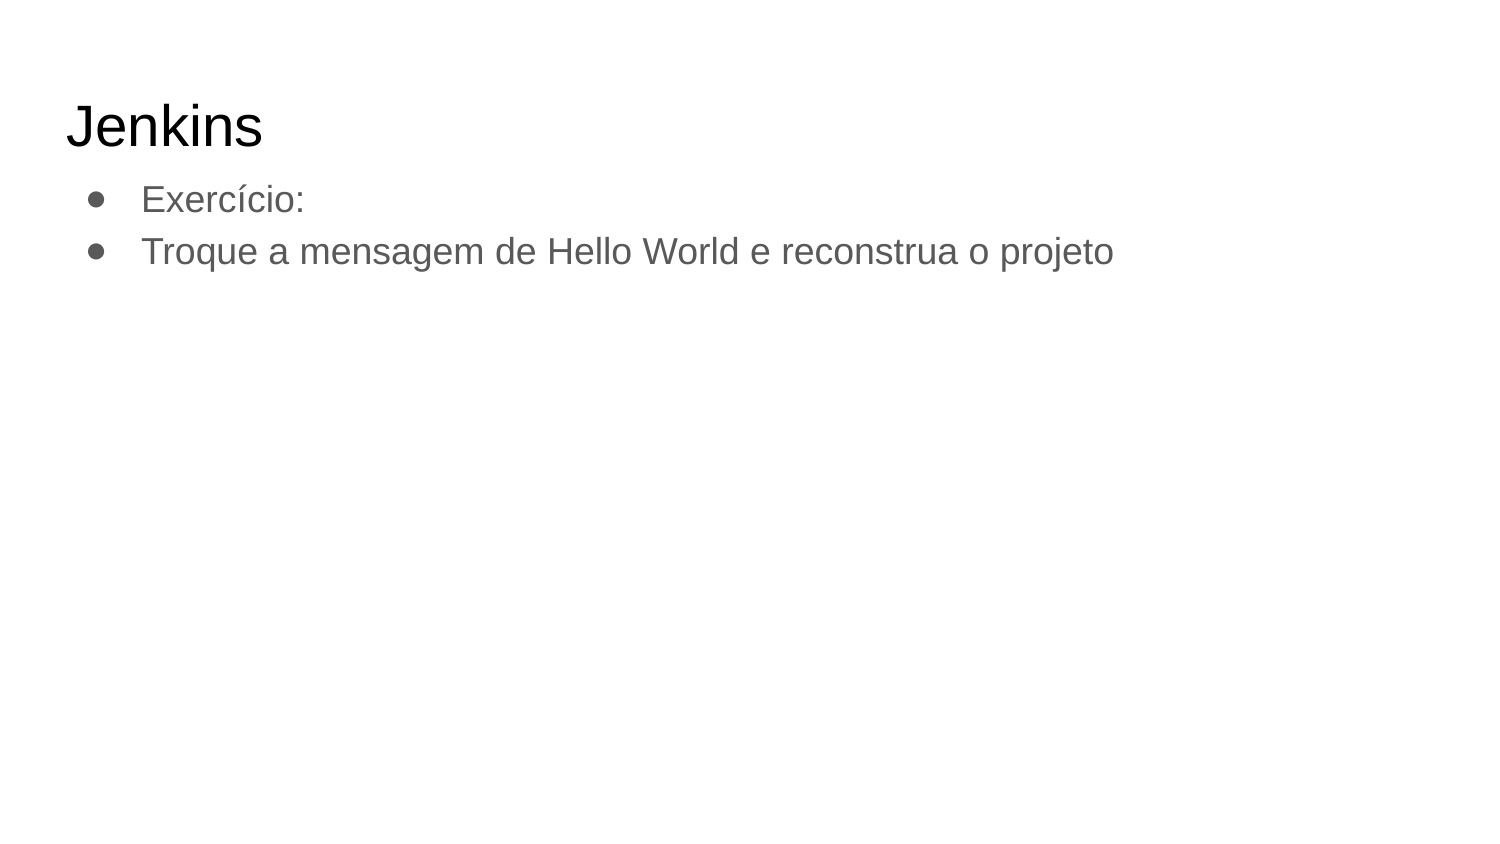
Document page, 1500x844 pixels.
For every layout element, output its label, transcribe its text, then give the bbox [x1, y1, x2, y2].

list Exercício: Troque a mensagem de Hello World e reconstrua o projeto [51, 153, 1489, 714]
title Jenkins [51, 72, 1449, 153]
